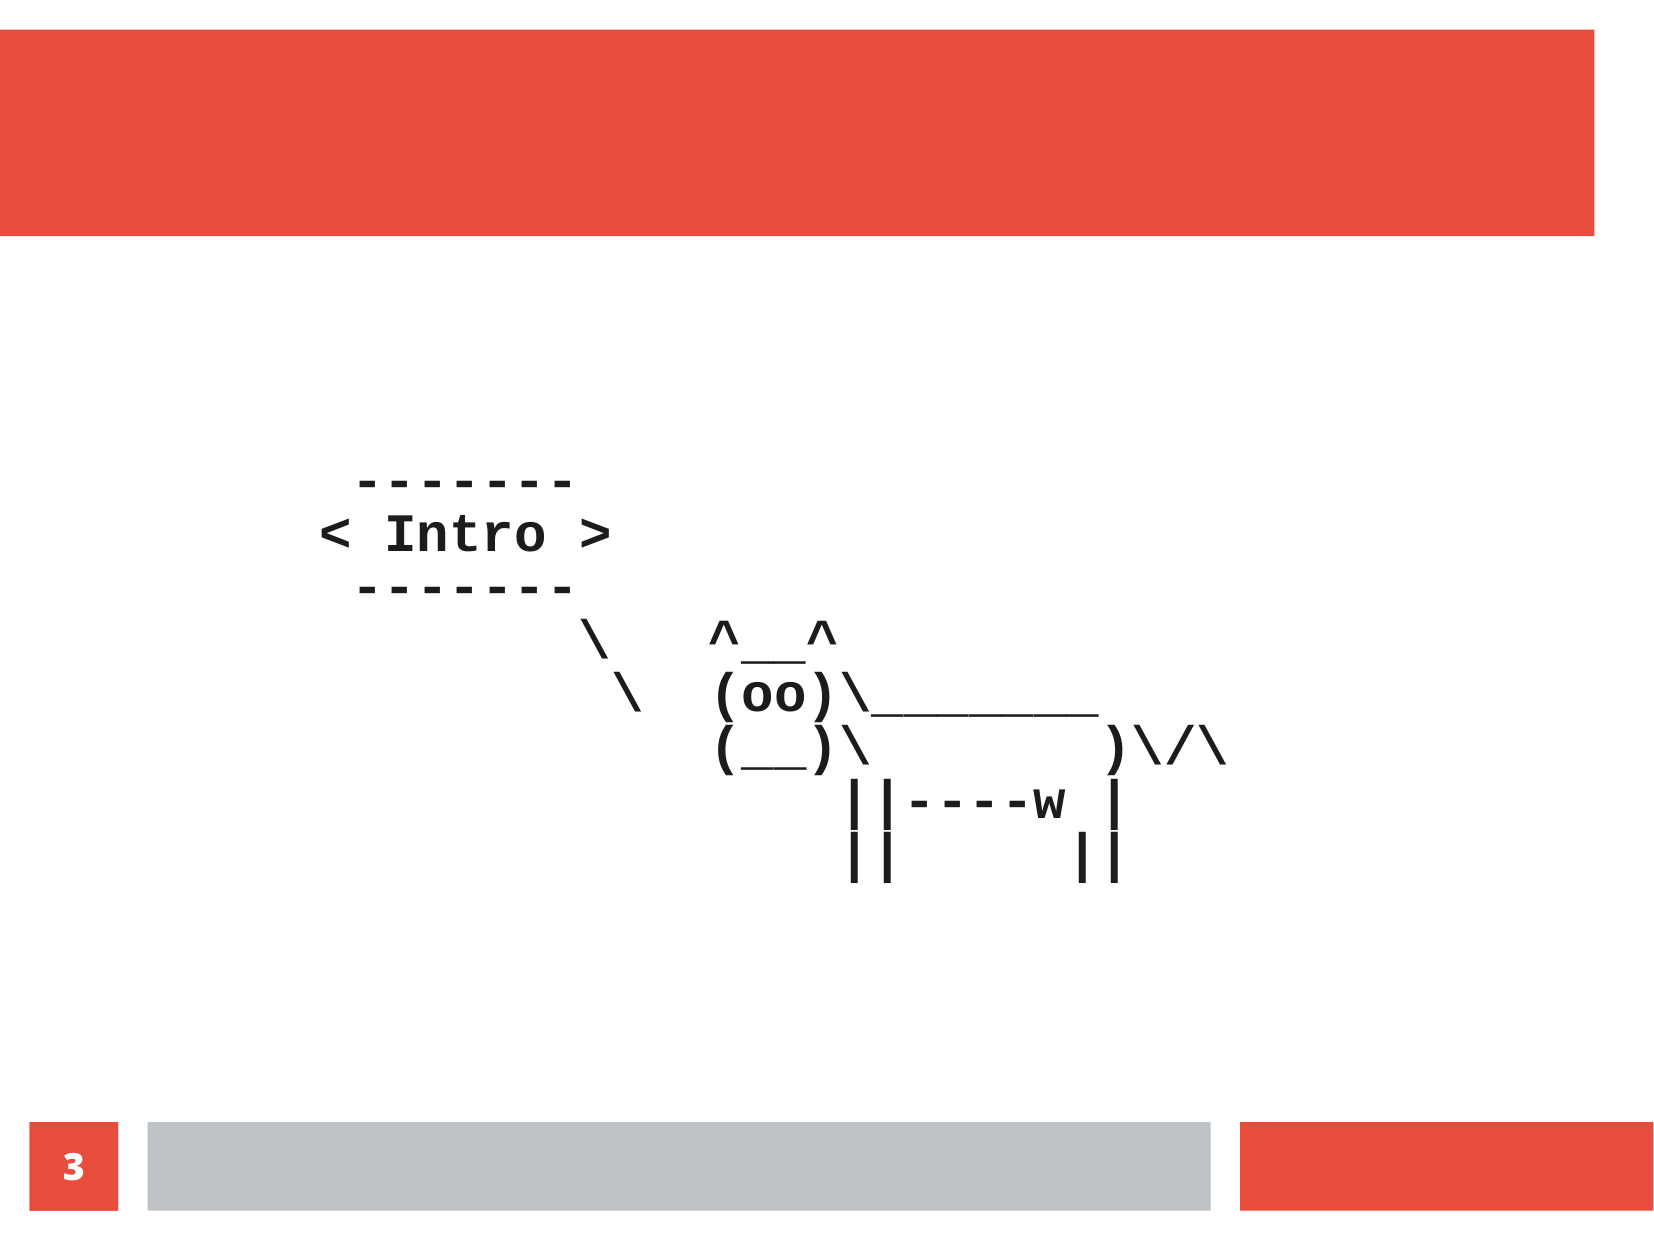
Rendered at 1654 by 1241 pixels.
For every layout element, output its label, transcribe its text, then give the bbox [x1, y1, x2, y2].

list ------- < Intro > ------- \ ^__^ \ (oo)\_______ (__)\ )\/\ ||----w | || || [59, 324, 1565, 1093]
